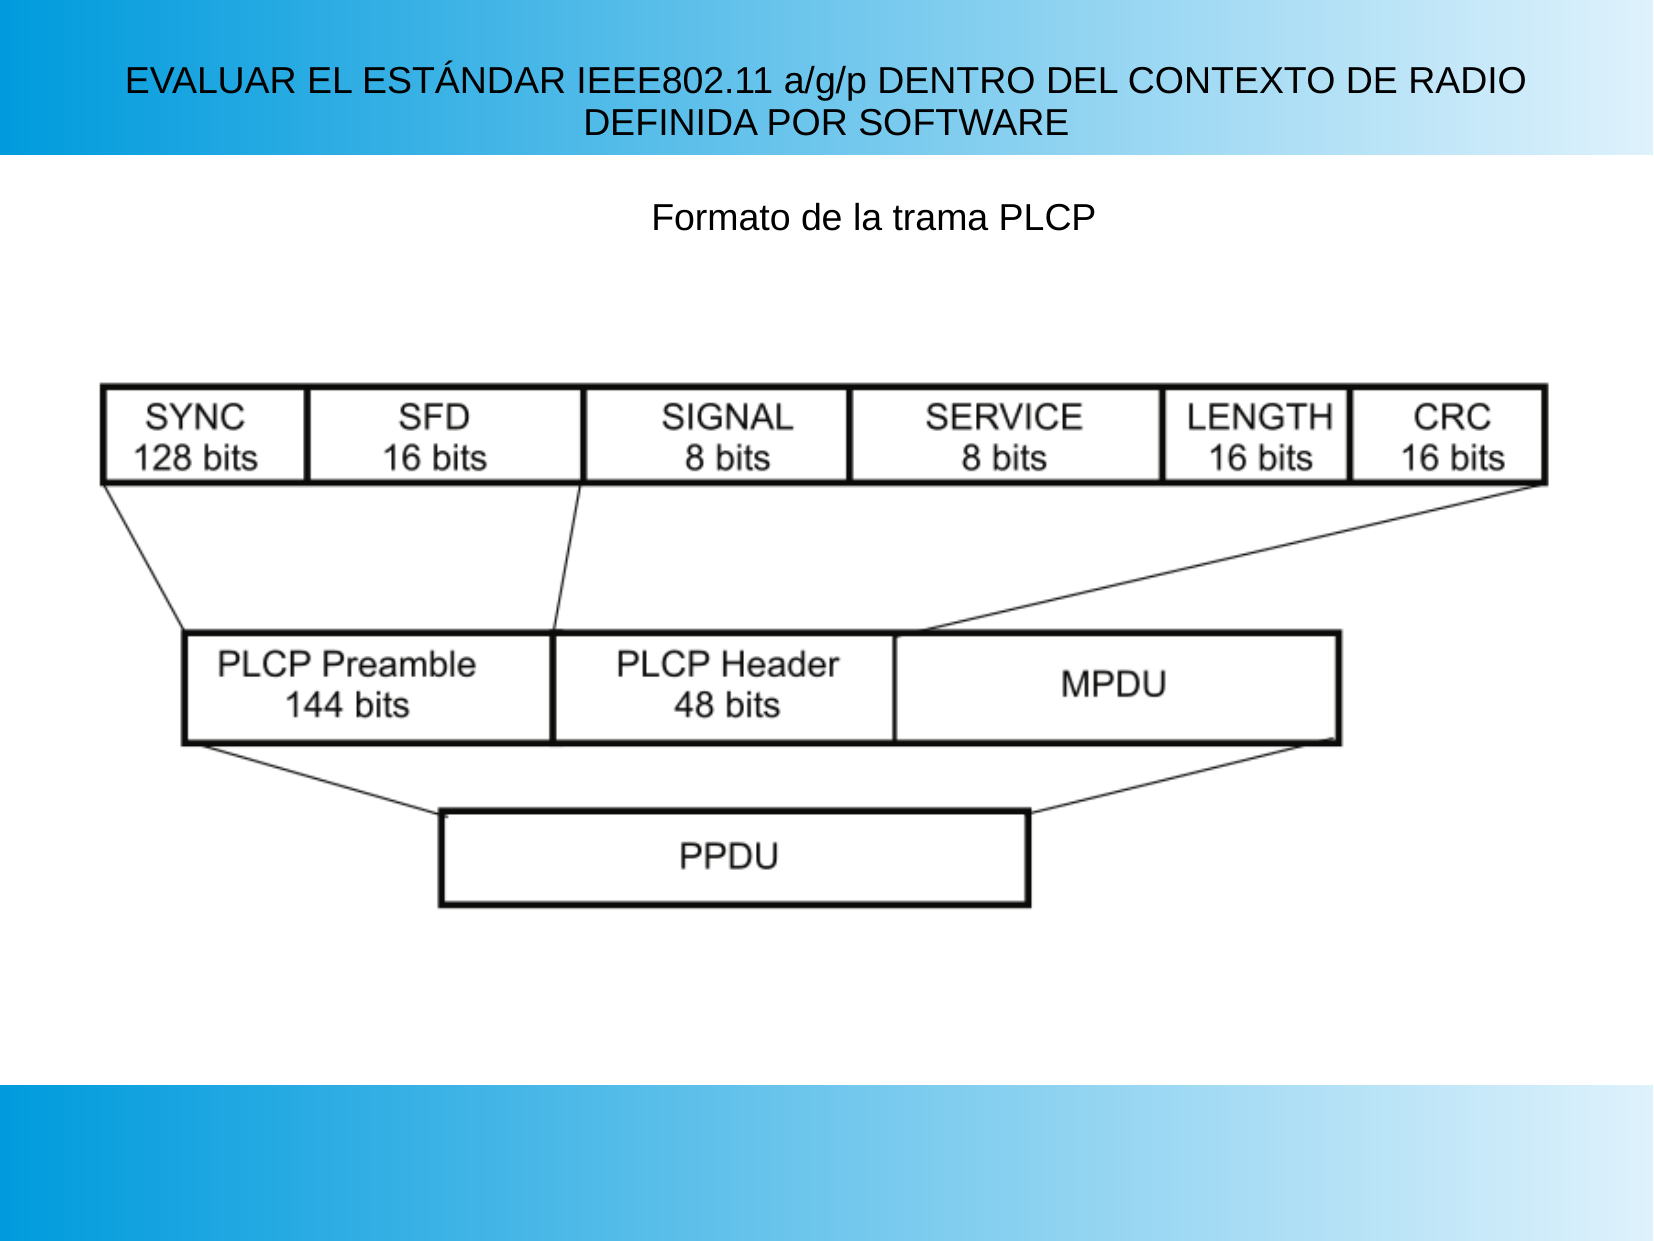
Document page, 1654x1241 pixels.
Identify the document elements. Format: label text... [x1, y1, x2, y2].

picture [82, 374, 1571, 925]
text_box Formato de la trama PLCP [614, 188, 1134, 246]
title EVALUAR EL ESTÁNDAR IEEE802.11 a/g/p DENTRO DEL CONTEXTO DE RADIO DEFINIDA POR SOFTWARE [82, 49, 1571, 154]
